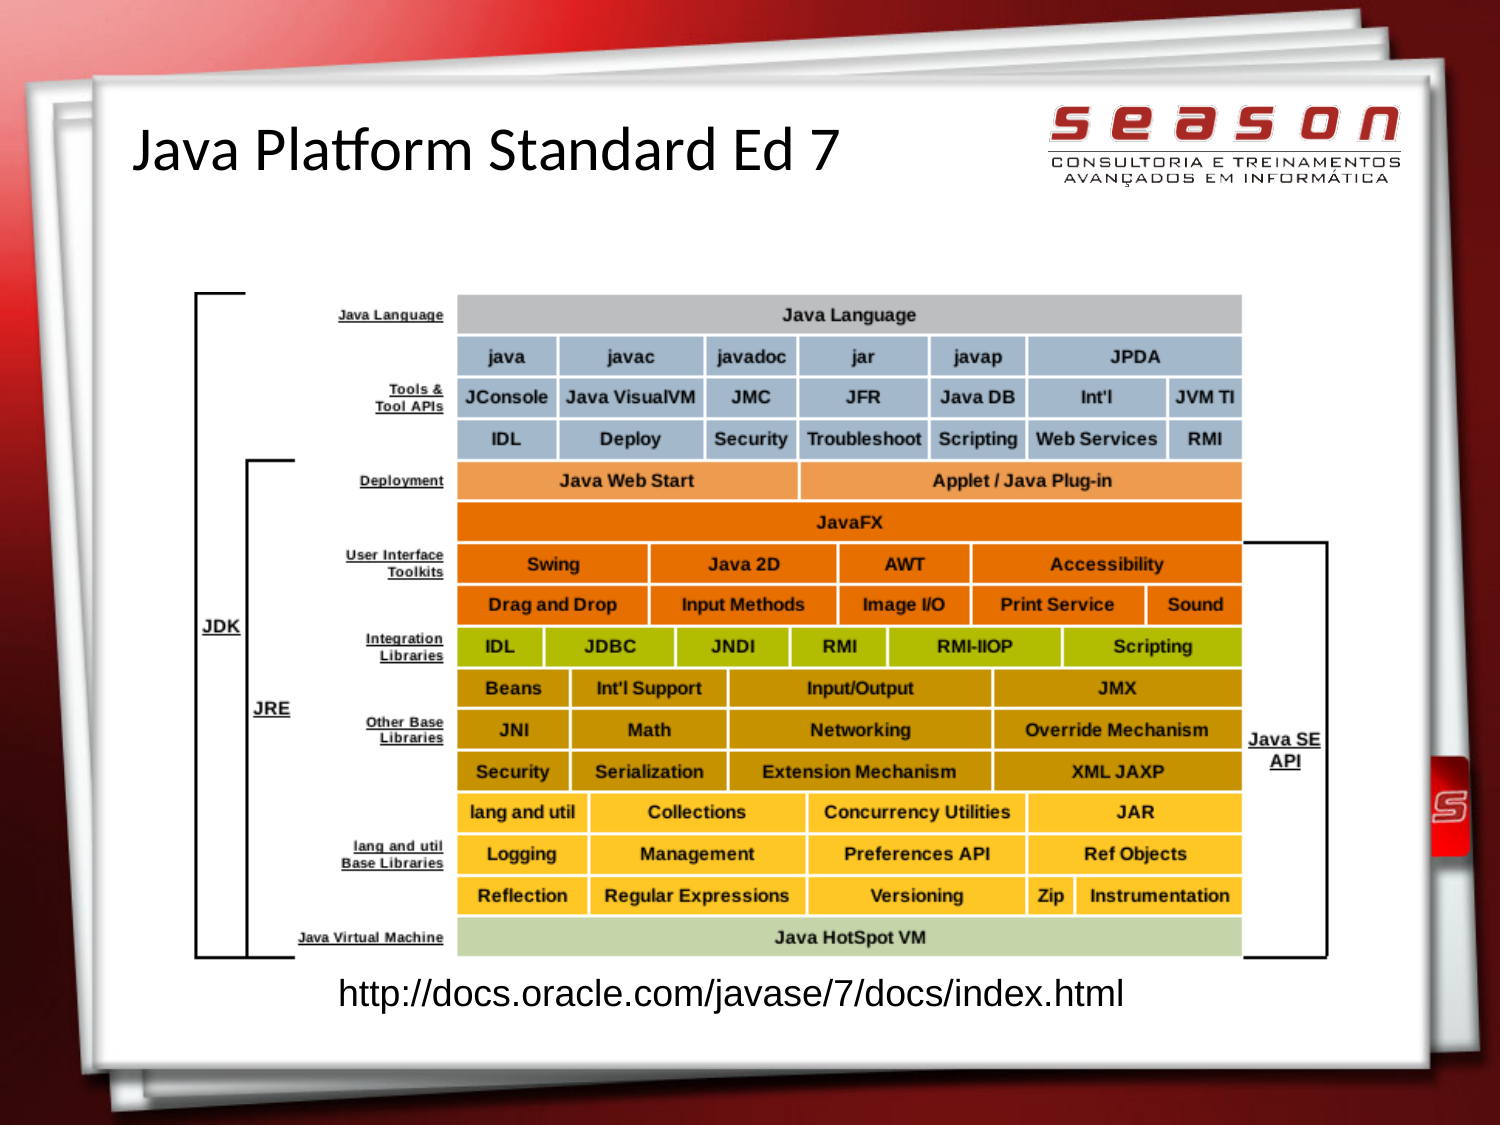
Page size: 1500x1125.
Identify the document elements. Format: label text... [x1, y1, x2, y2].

picture [0, 0, 1500, 1125]
title Java Platform Standard Ed 7 [118, 33, 1394, 257]
text_box http://docs.oracle.com/javase/7/docs/index.html [323, 961, 1140, 1022]
